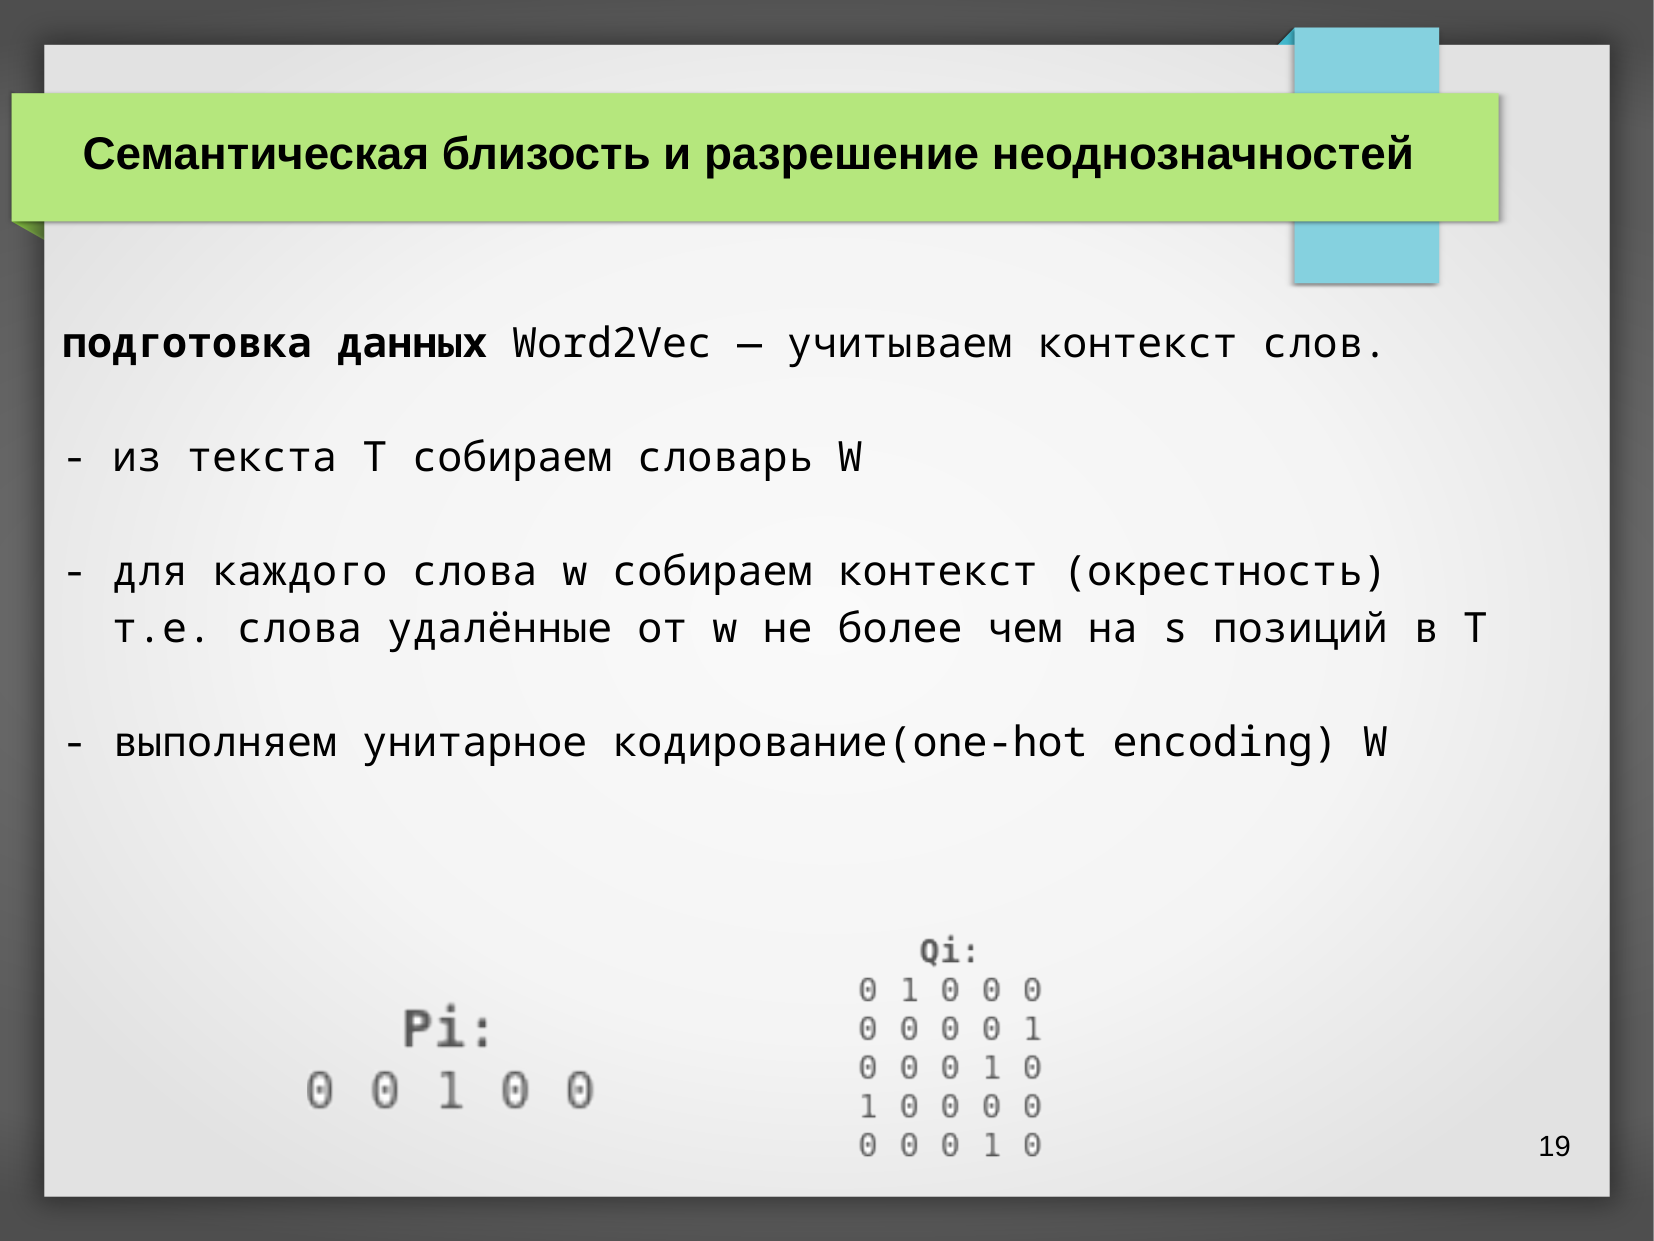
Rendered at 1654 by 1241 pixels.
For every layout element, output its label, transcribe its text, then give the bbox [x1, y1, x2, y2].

picture [0, 0, 1654, 1241]
text_box подготовка данных Word2Vec — учитываем контекст слов. - из текста T собираем словарь W - для каждого слова w собираем контекст (окрестность) т.е. слова удалённые от w не более чем на s позиций в T - выполняем унитарное кодирование(one-hot encoding) W [47, 248, 1595, 927]
title Семантическая близость и разрешение неоднозначностей [82, 121, 1489, 187]
